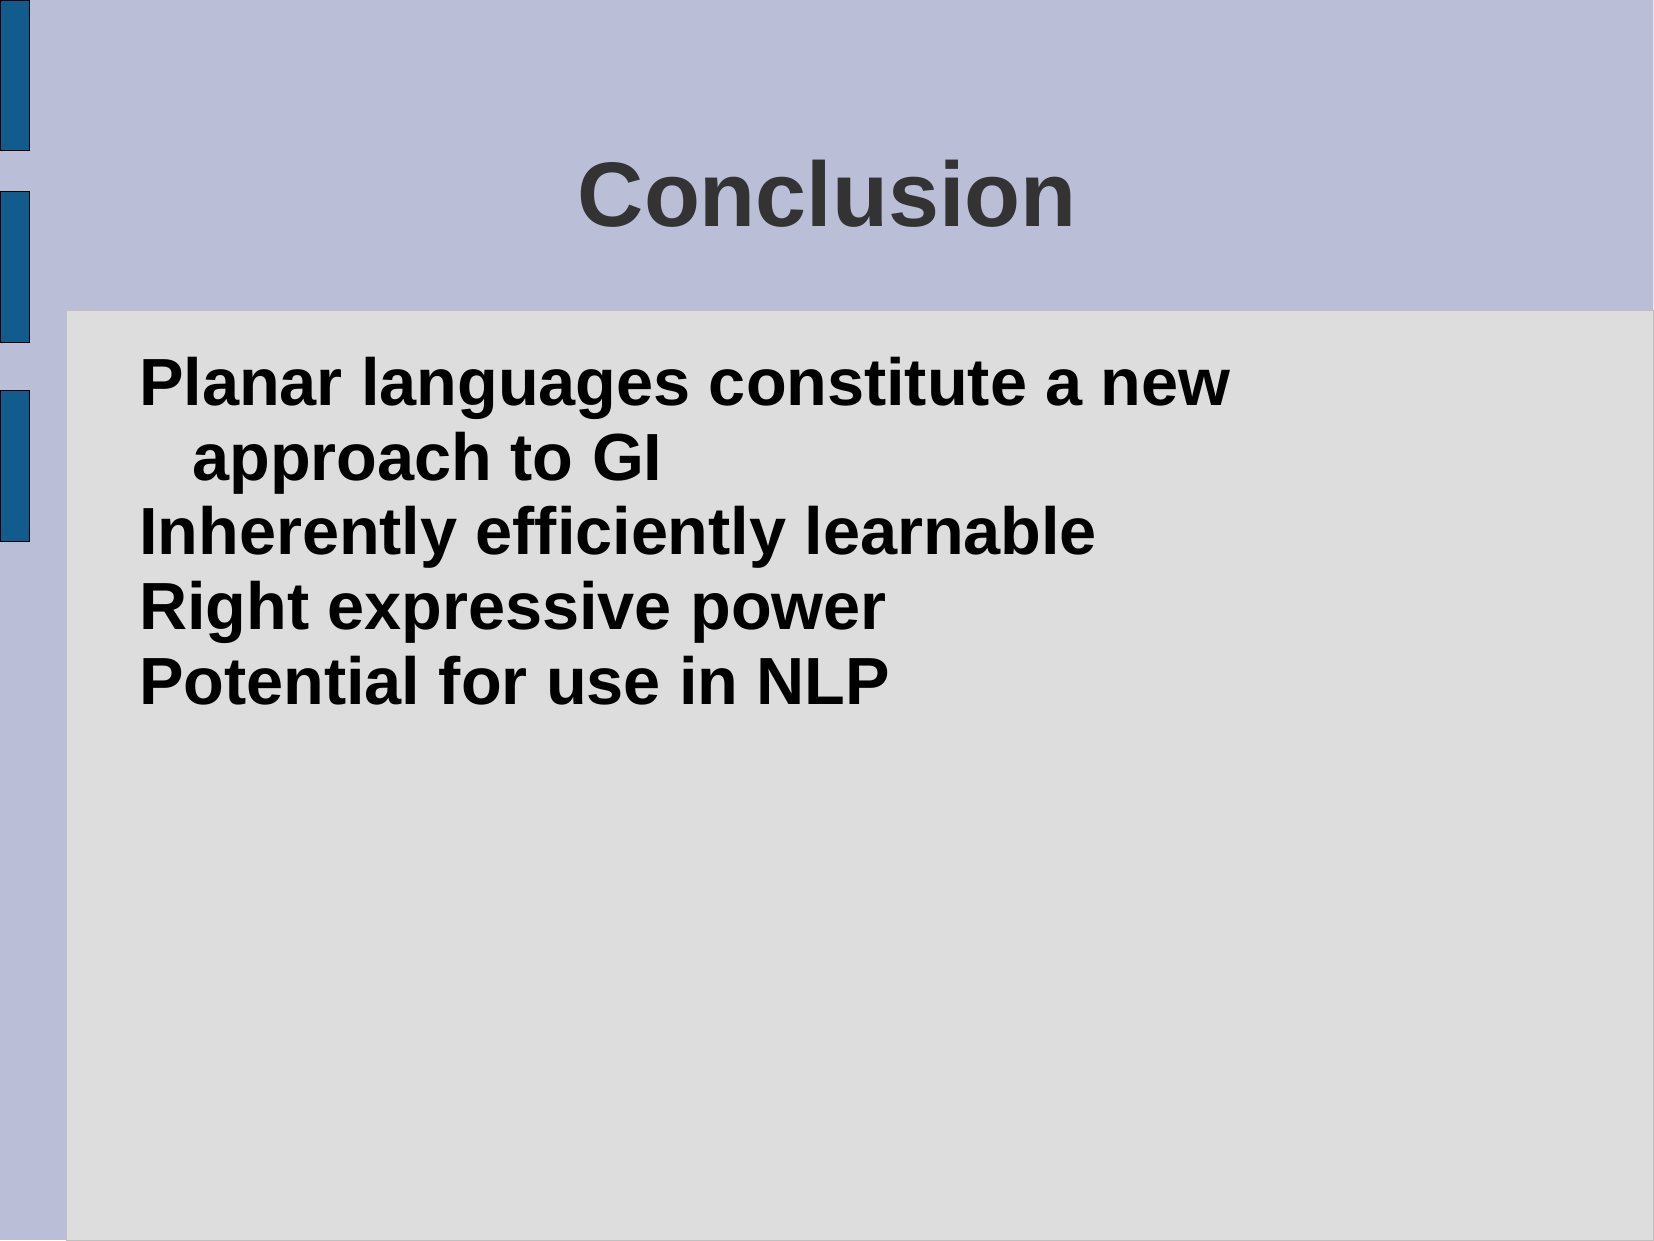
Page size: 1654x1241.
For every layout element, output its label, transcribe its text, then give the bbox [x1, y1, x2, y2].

title Conclusion [121, 91, 1534, 299]
list Planar languages constitute a new approach to GI Inherently efficiently learnable Right expressive power Potential for use in NLP [121, 344, 1534, 1127]
